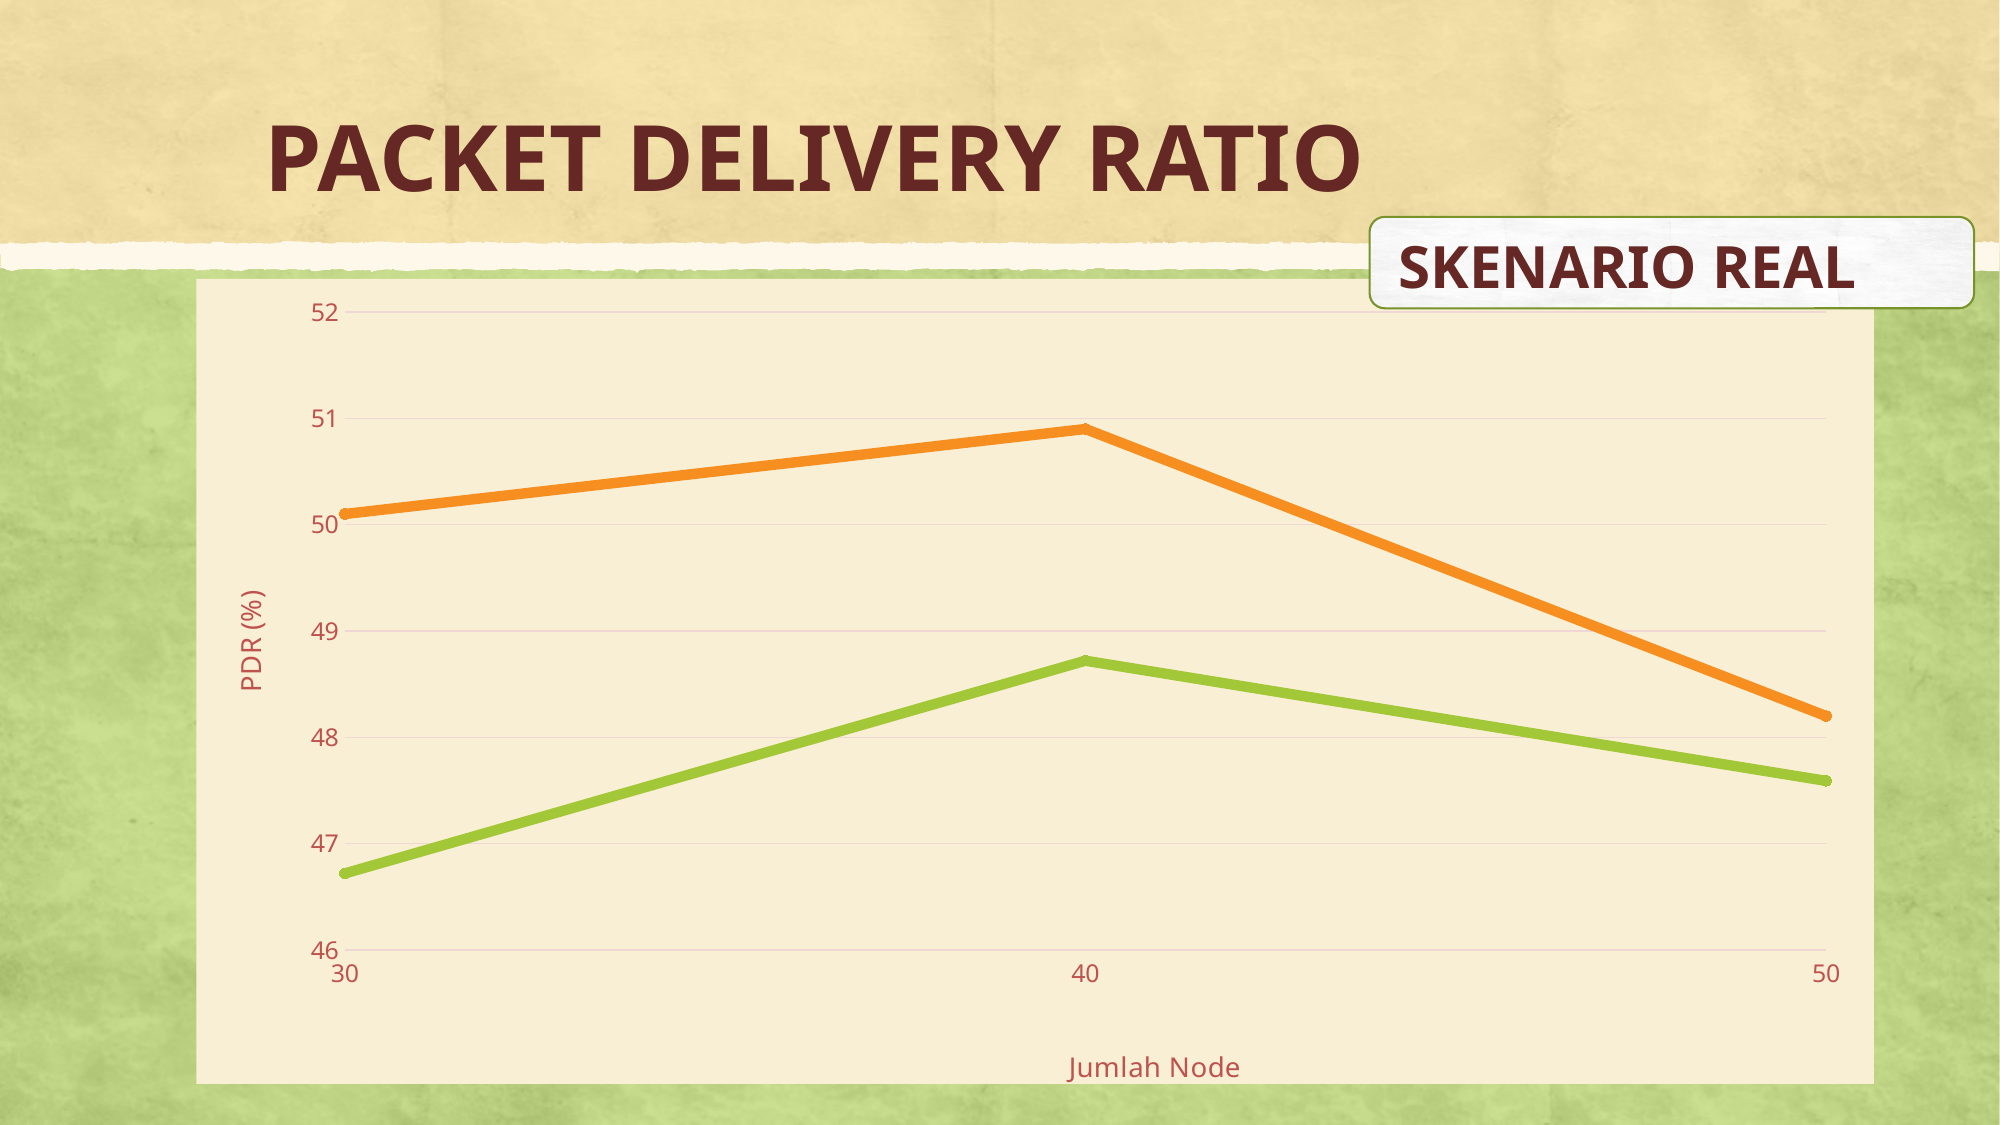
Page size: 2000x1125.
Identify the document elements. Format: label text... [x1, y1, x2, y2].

text_box [1369, 216, 1971, 309]
chart [196, 278, 1874, 1094]
picture [0, 0, 2000, 249]
title PACKET DELIVERY RATIO [249, 31, 1750, 219]
text_box SKENARIO REAL [1383, 222, 1973, 308]
